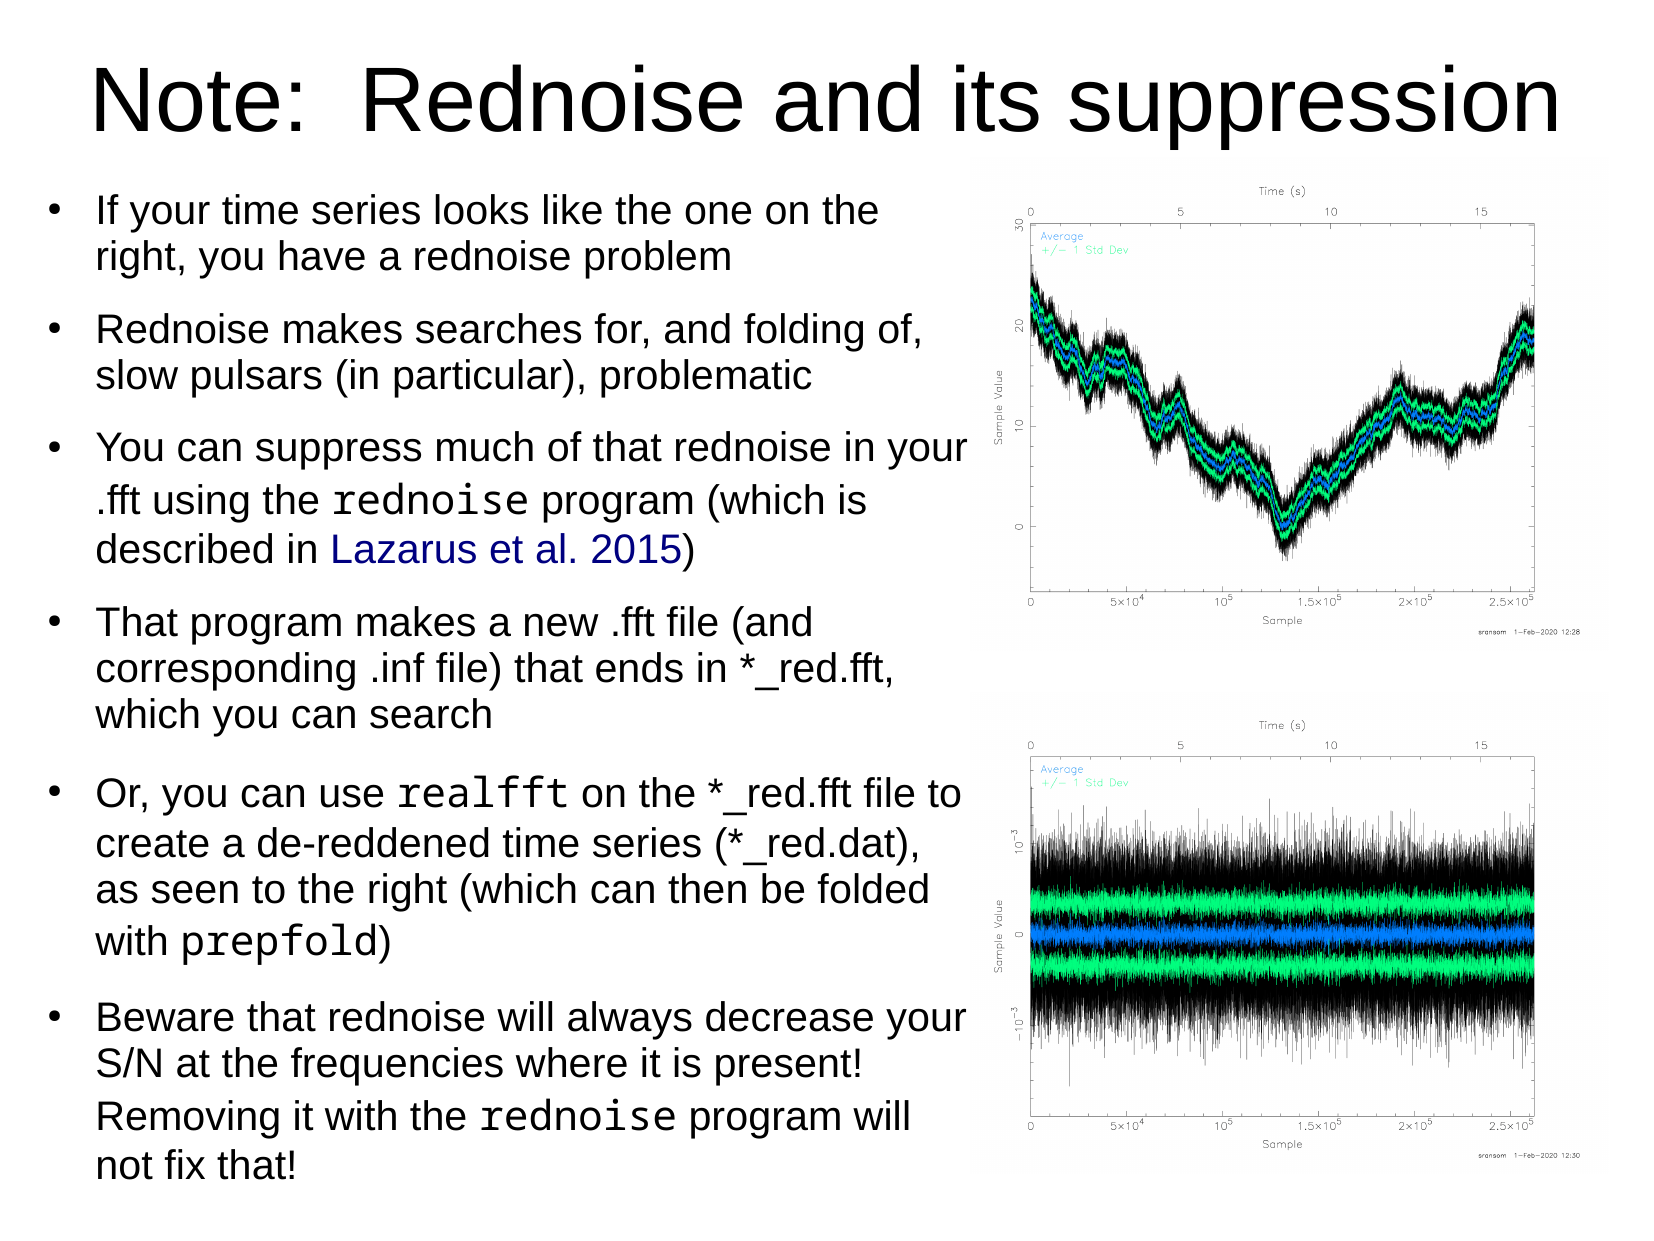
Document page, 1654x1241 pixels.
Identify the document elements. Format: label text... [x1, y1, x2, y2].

picture [970, 692, 1609, 1174]
picture [970, 157, 1609, 652]
title Note: Rednoise and its suppression [82, 48, 1571, 152]
list If your time series looks like the one on the right, you have a rednoise problem Rednoise makes searches for, and folding of, slow pulsars (in particular), problematic You can suppress much of that rednoise in your .fft using the rednoise program (which is described in Lazarus et al. 2015) That program makes a new .fft file (and corresponding .inf file) that ends in *_red.fft, which you can search Or, you can use realfft on the *_red.fft file to create a de-reddened time series (*_red.dat), as seen to the right (which can then be folded with prepfold) Beware that rednoise will always decrease your S/N at the frequencies where it is present! Removing it with the rednoise program will not fix that! [31, 187, 970, 1201]
